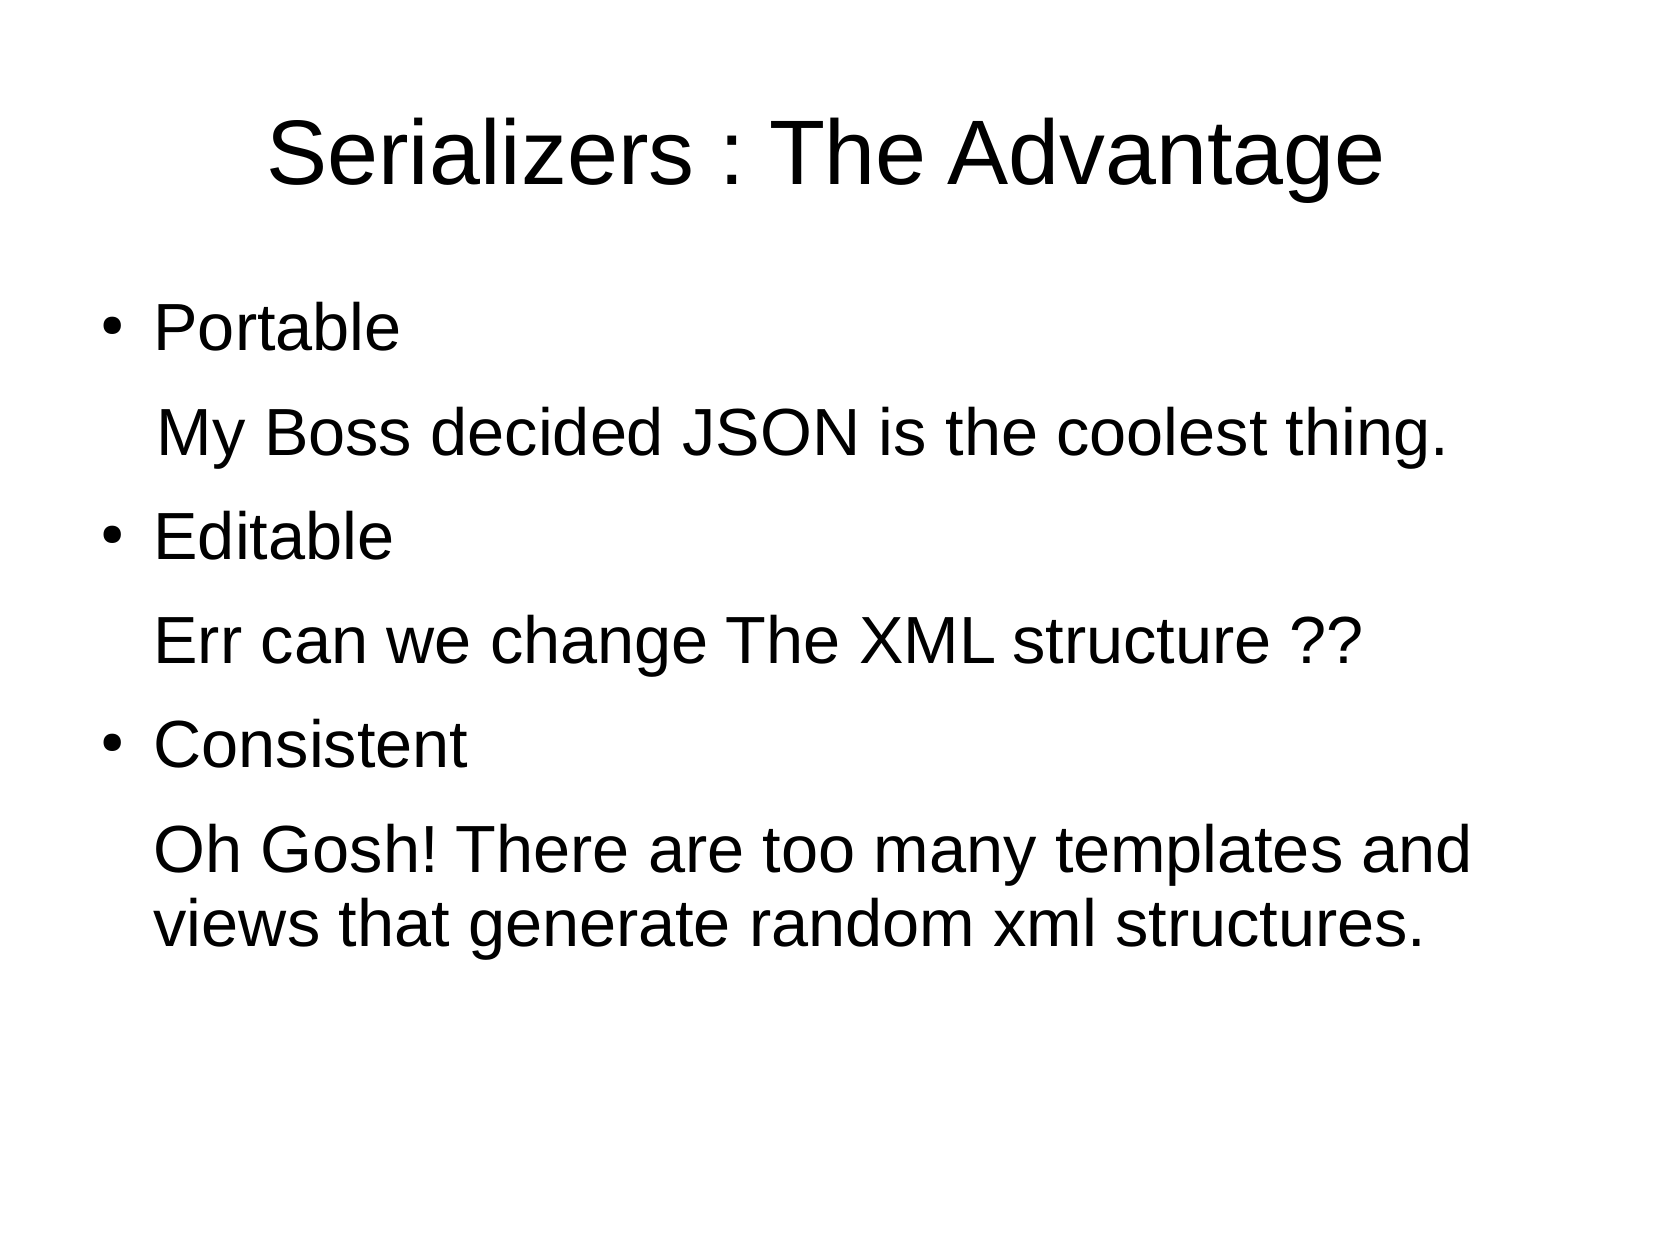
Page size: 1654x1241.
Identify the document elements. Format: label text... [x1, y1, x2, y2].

list Portable My Boss decided JSON is the coolest thing. Editable Err can we change The XML structure ?? Consistent Oh Gosh! There are too many templates and views that generate random xml structures. [82, 290, 1571, 1109]
title Serializers : The Advantage [82, 49, 1571, 257]
